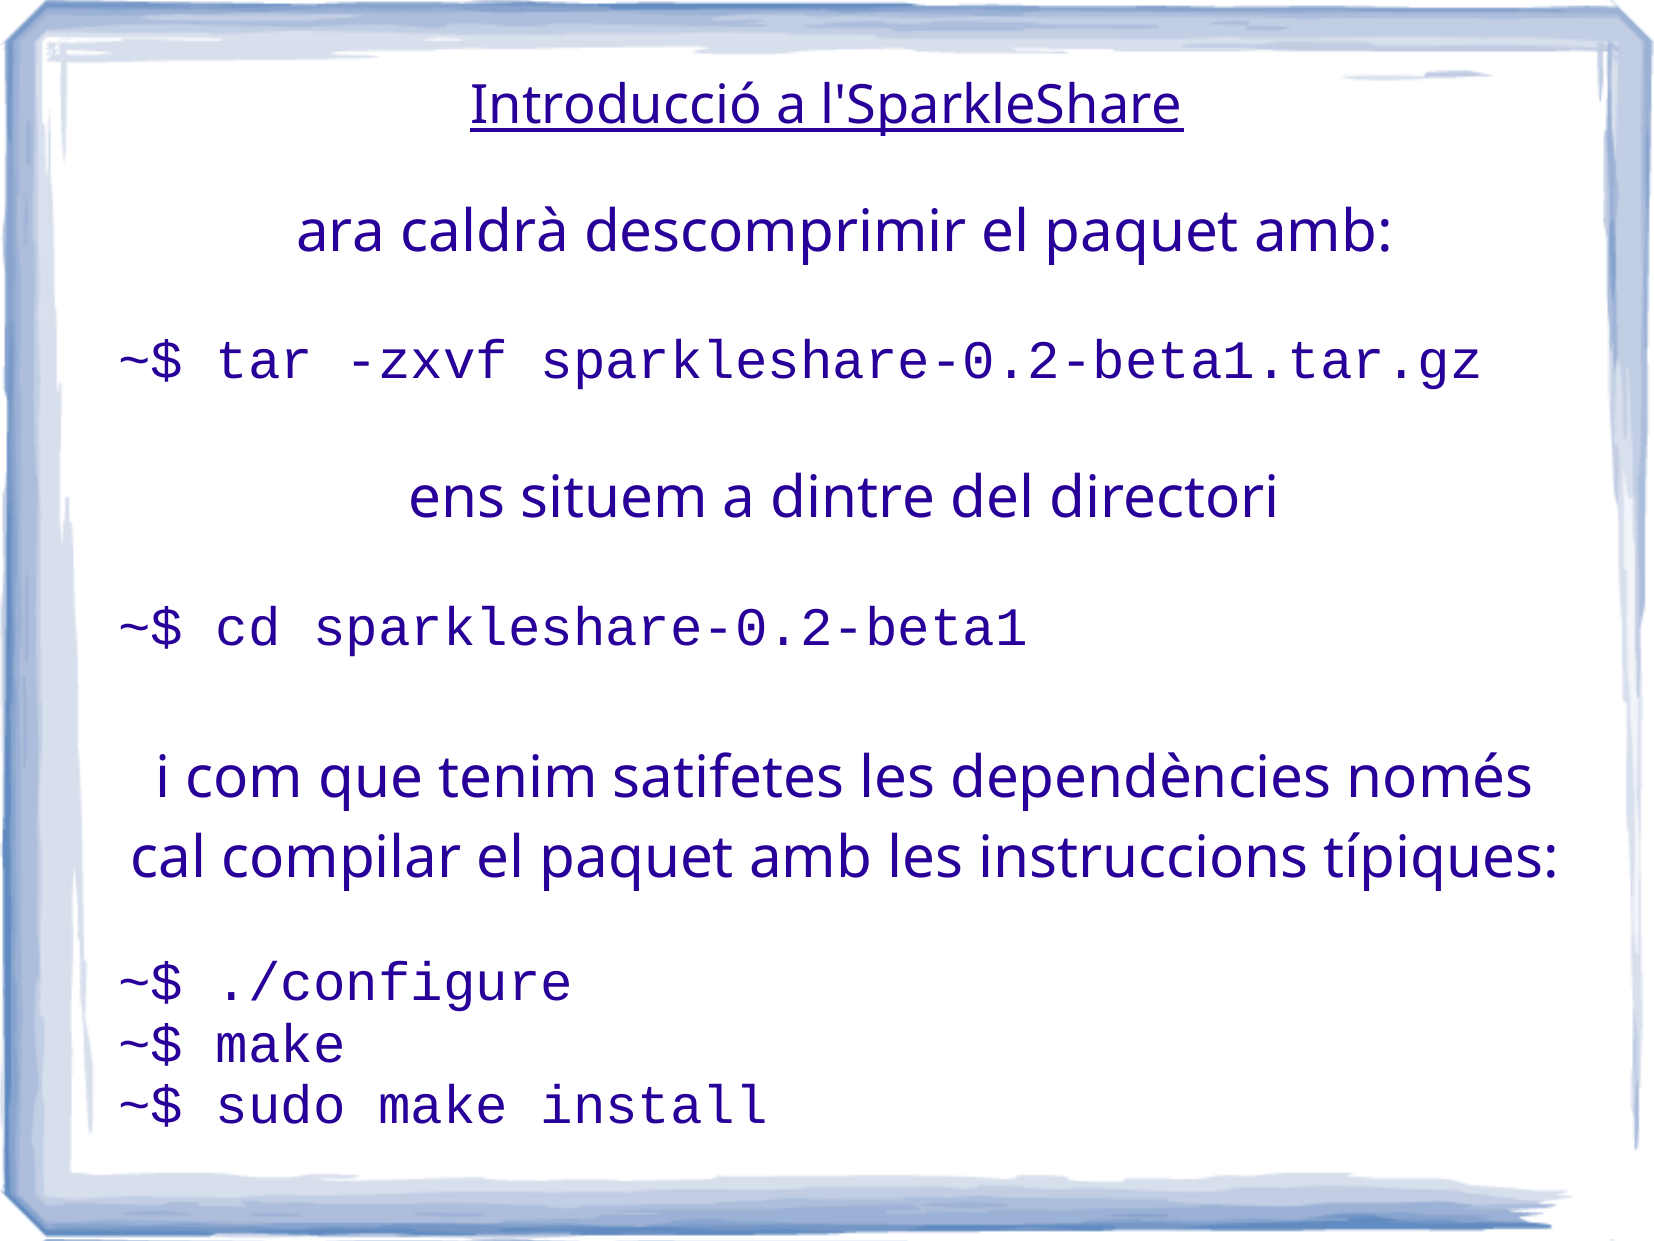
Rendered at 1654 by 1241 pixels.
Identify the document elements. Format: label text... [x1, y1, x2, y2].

subtitle ara caldrà descomprimir el paquet amb: ~$ tar -zxvf sparkleshare-0.2-beta1.tar.gz ens situem a dintre del directori ~$ cd sparkleshare-0.2-beta1 i com que tenim satifetes les dependències només cal compilar el paquet amb les instruccions típiques: ~$ ./configure ~$ make ~$ sudo make install [118, 223, 1571, 1241]
picture [0, 0, 1654, 1241]
title Introducció a l'SparkleShare [82, 56, 1571, 148]
